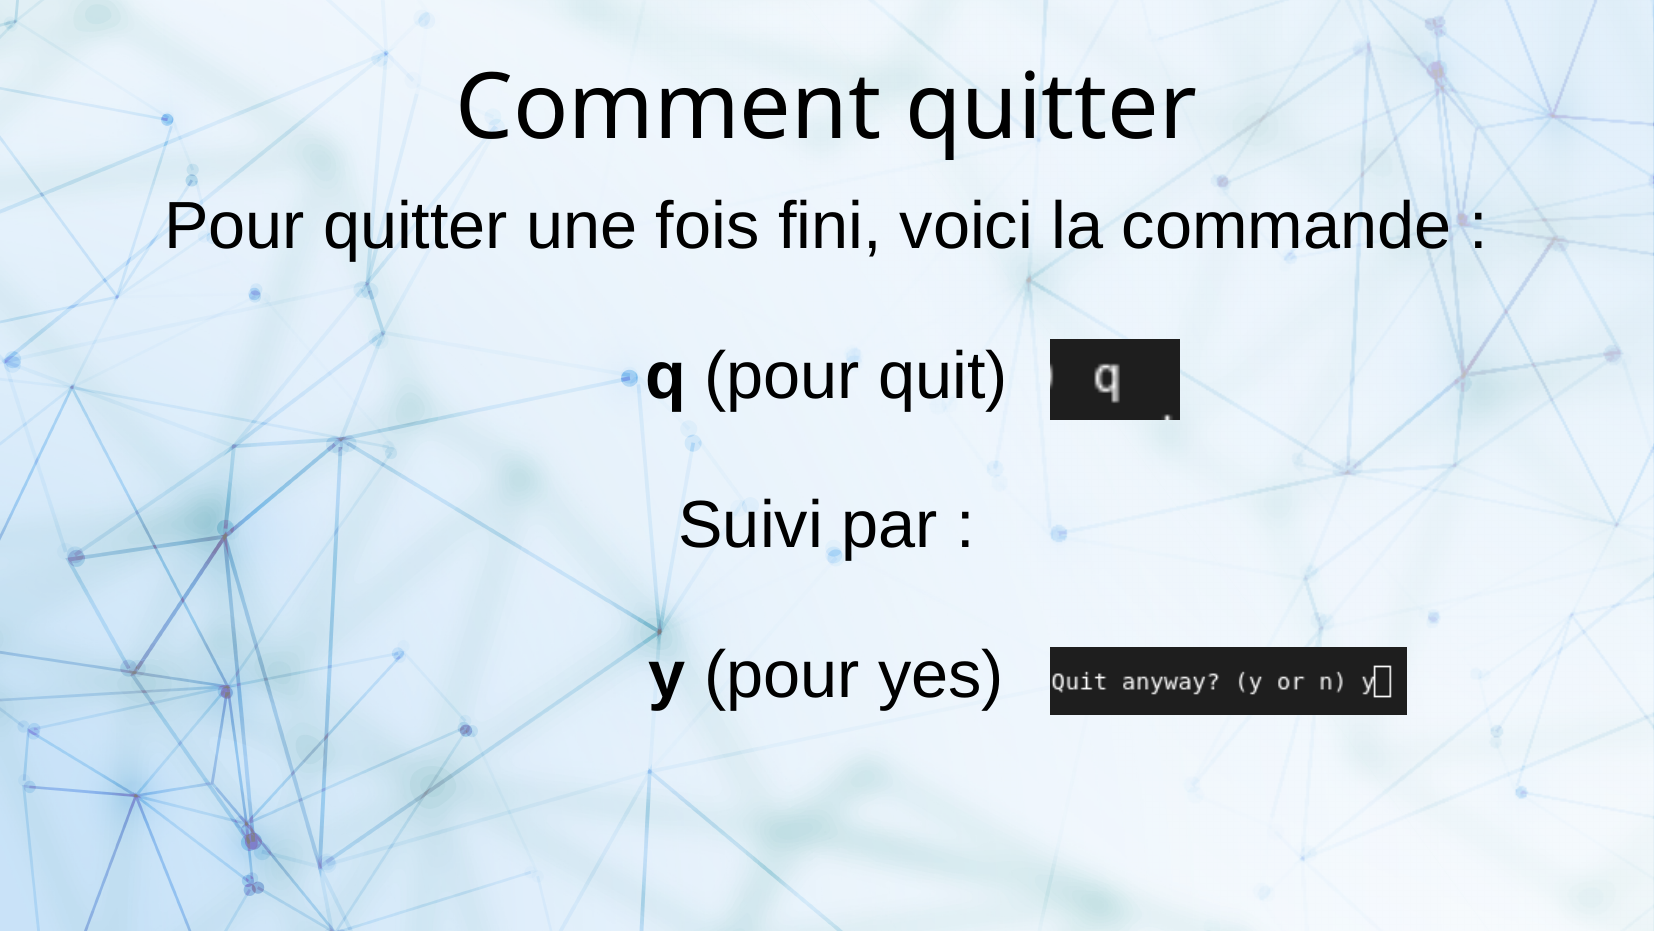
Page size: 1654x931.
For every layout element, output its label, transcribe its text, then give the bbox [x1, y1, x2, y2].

title Comment quitter [82, 25, 1571, 181]
subtitle Pour quitter une fois fini, voici la commande : q (pour quit) Suivi par : y (pour yes) [82, 188, 1571, 787]
picture [0, 0, 1654, 931]
